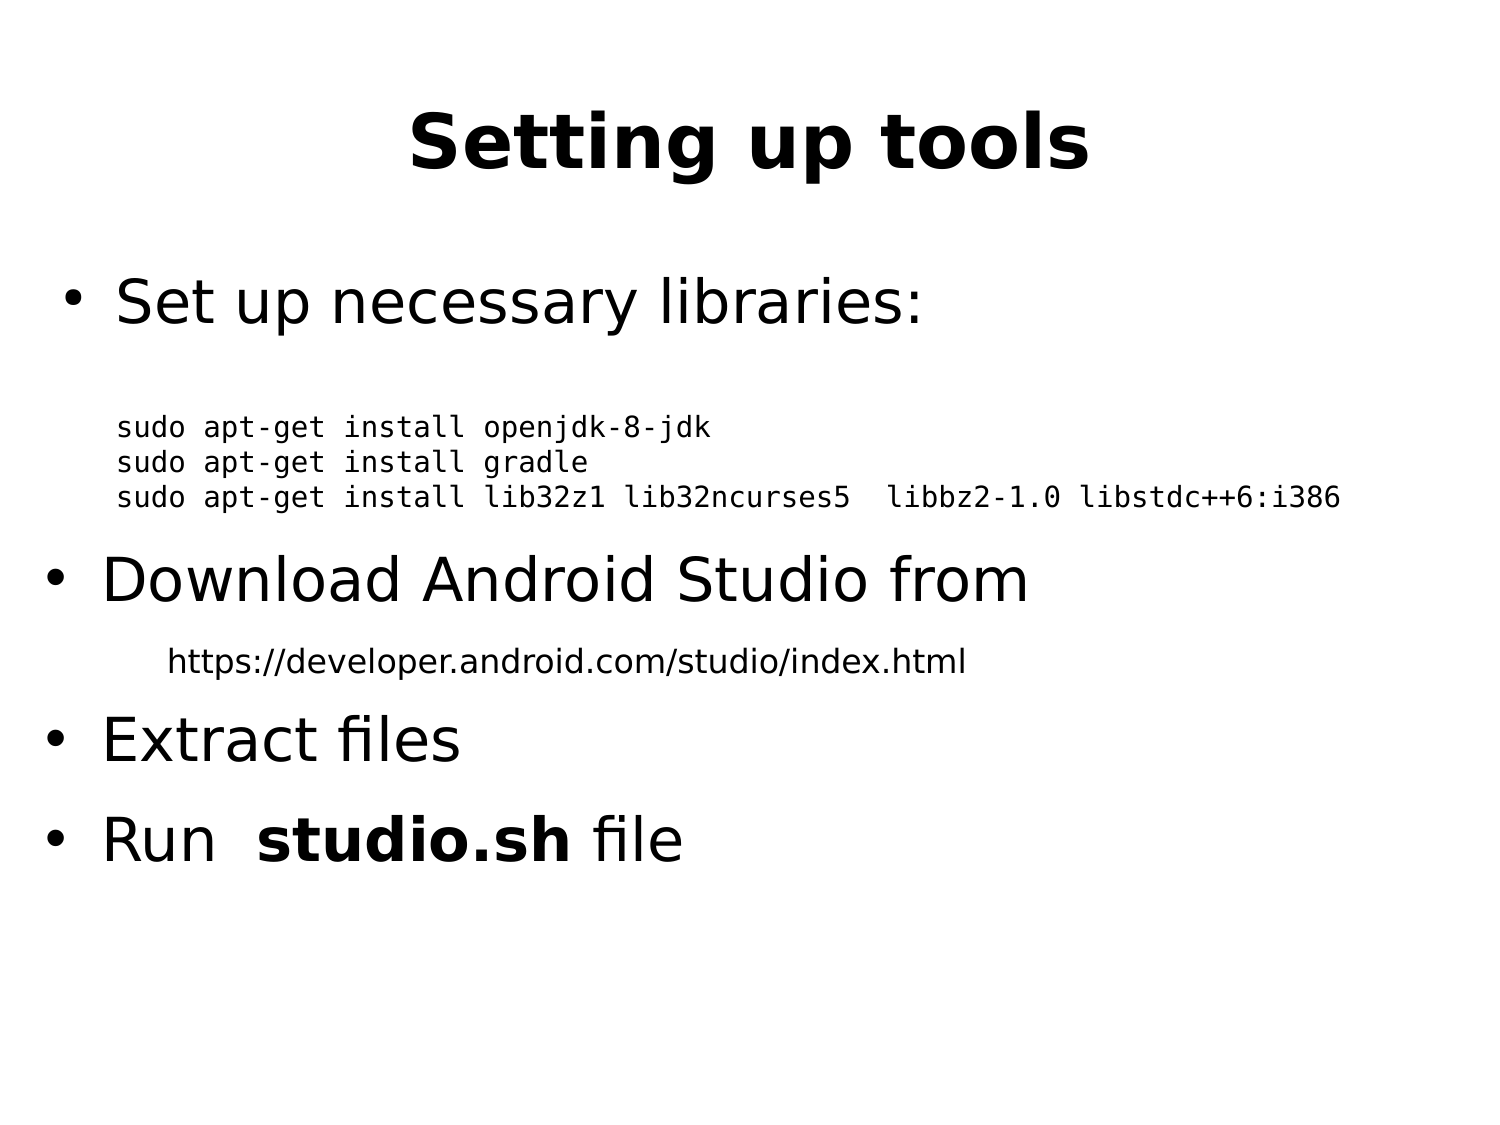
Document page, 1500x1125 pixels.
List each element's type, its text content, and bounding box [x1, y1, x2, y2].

list Set up necessary libraries: sudo apt-get install openjdk-8-jdk sudo apt-get install gradle sudo apt-get install lib32z1 lib32ncurses5 libbz2-1.0 libstdc++6:i386 Download Android Studio from https://developer.android.com/studio/index.html Extract files Run studio.sh file [45, 262, 1500, 1105]
title Setting up tools [75, 45, 1426, 233]
